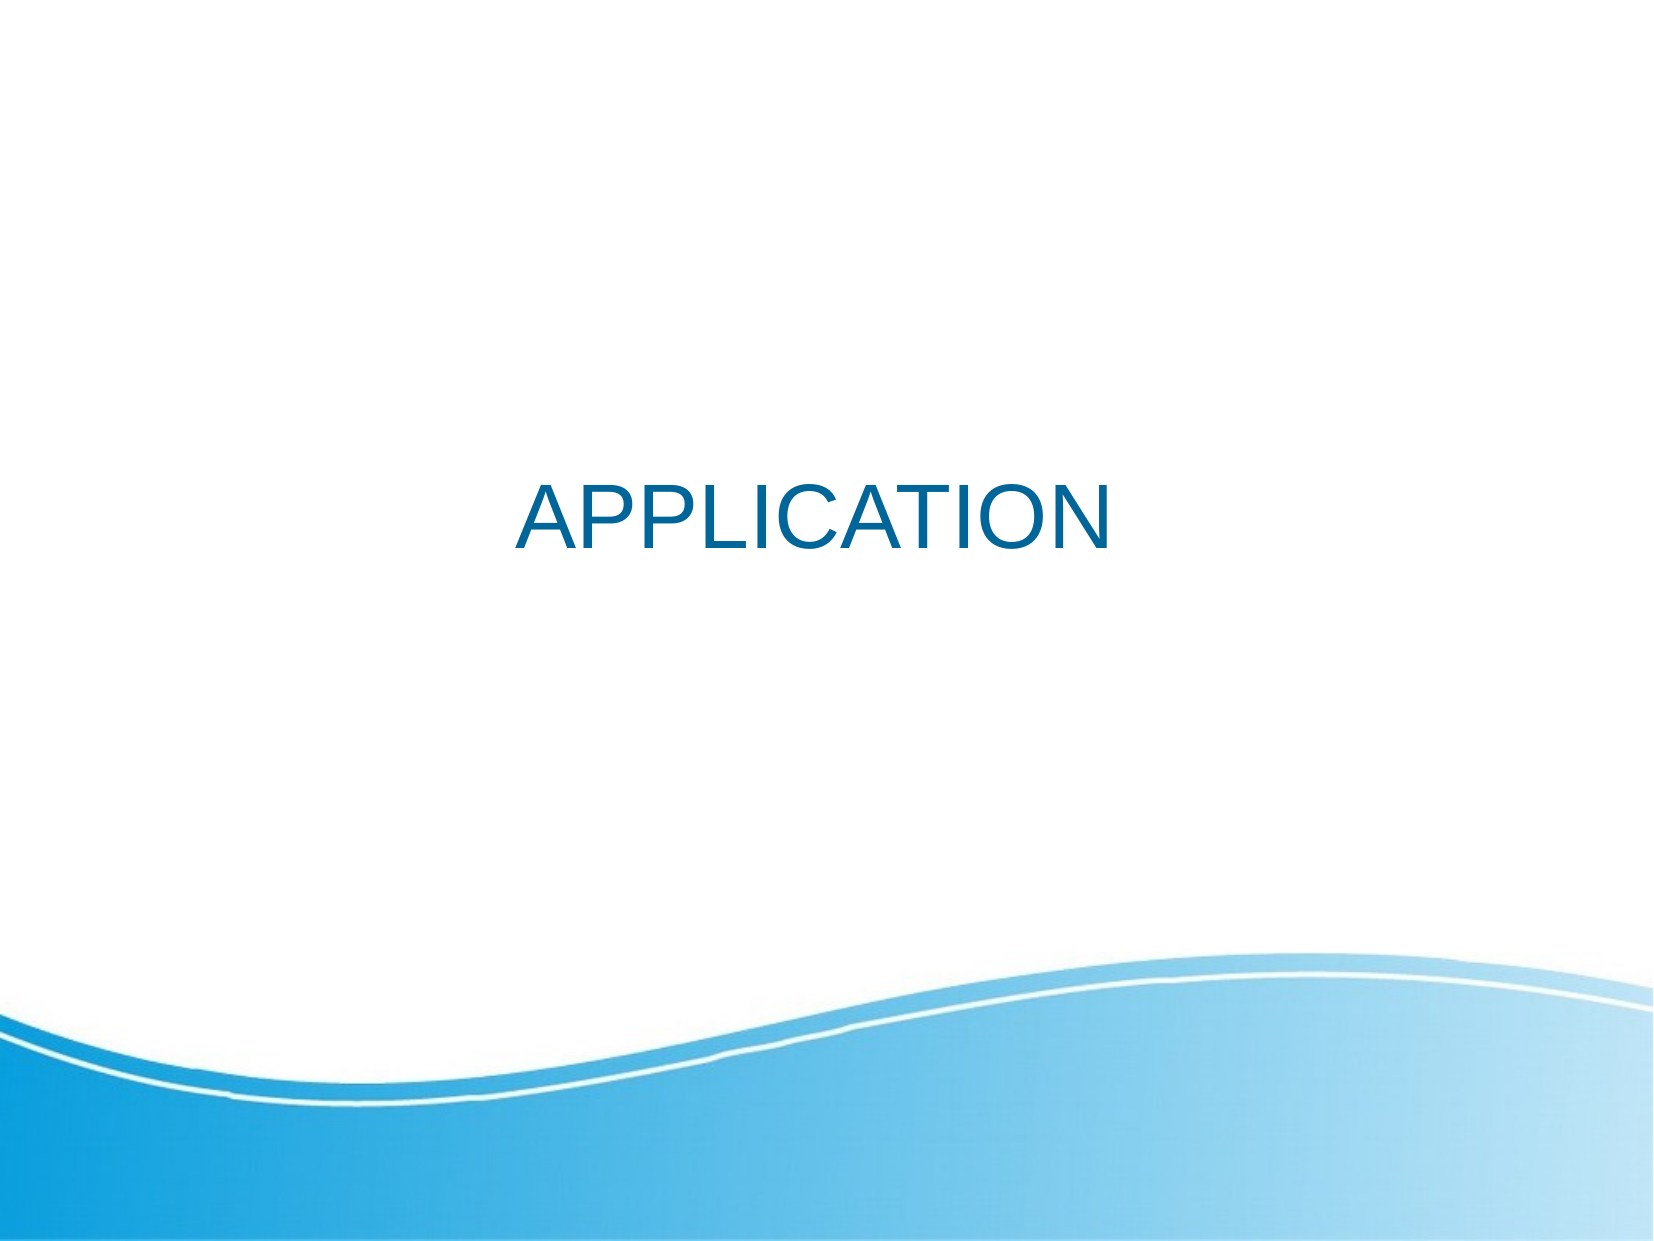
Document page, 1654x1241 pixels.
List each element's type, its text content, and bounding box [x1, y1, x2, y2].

title APPLICATION [70, 413, 1560, 621]
picture [0, 952, 1654, 1241]
